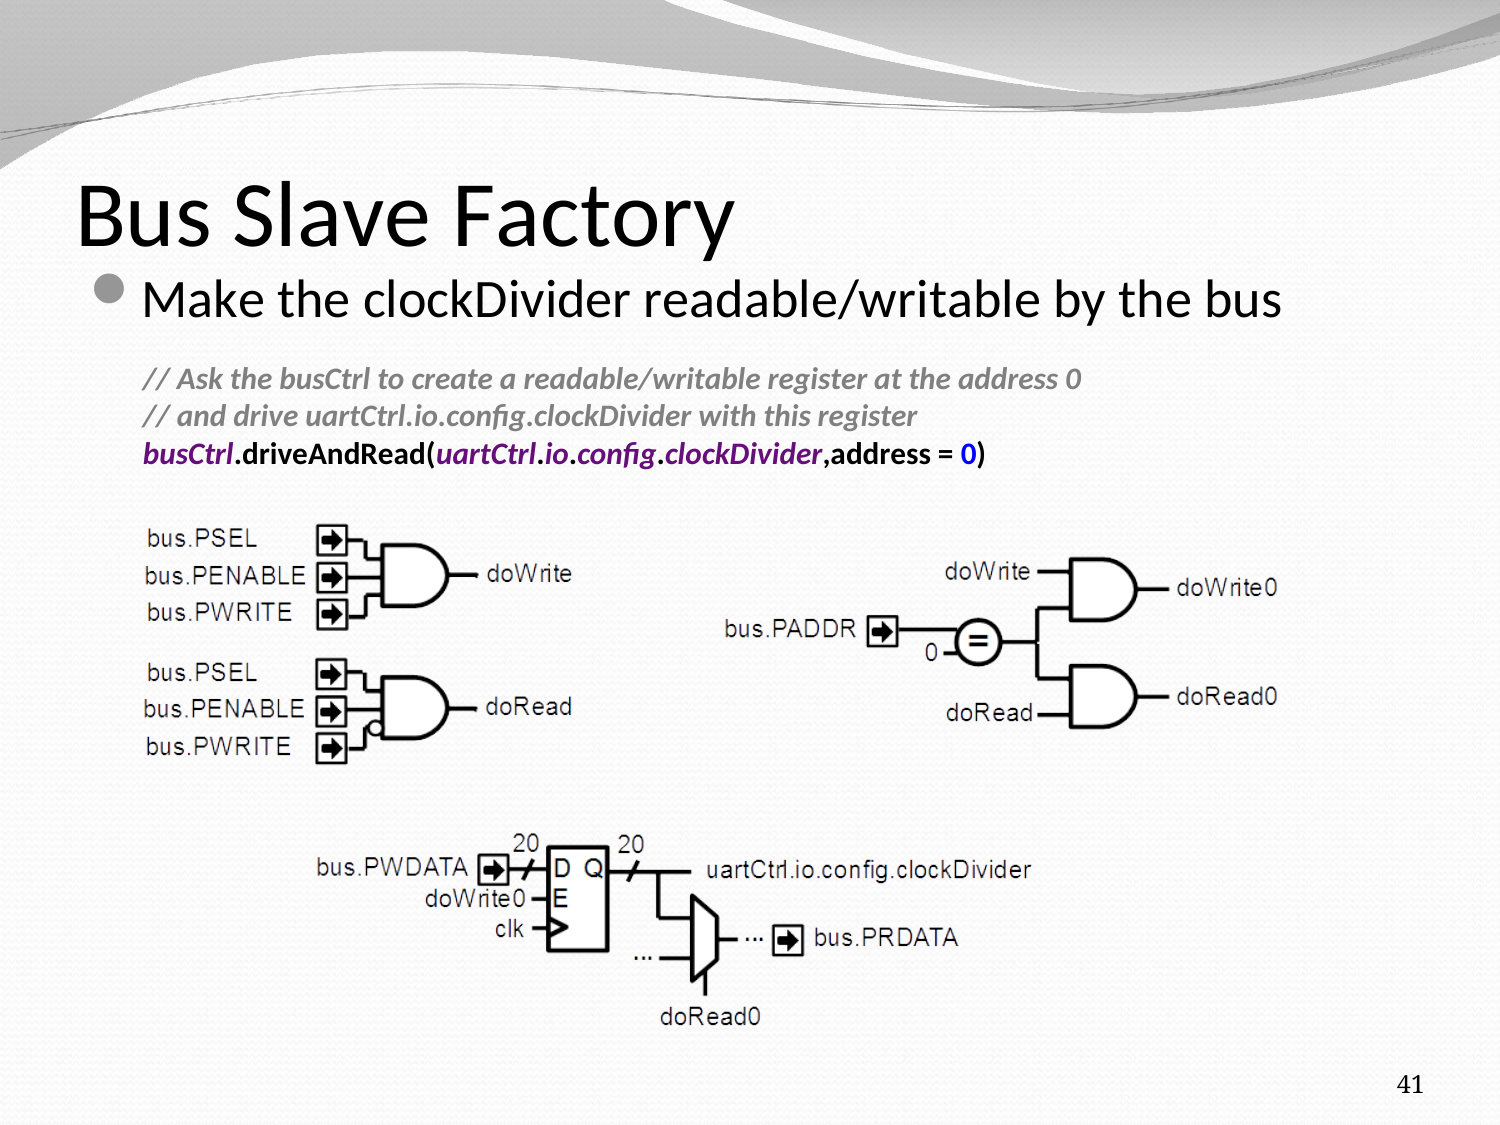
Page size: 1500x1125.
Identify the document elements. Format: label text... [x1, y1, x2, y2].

picture [0, 0, 1500, 1125]
text_box // Ask the busCtrl to create a readable/writable register at the address 0 // and drive uartCtrl.io.config.clockDivider with this register busCtrl.driveAndRead(uartCtrl.io.config.clockDivider,address = 0) [128, 350, 1310, 479]
list Make the clockDivider readable/writable by the bus [74, 255, 1459, 1009]
title Bus Slave Factory [75, 78, 1426, 255]
text_box <numéro> [1299, 1042, 1426, 1103]
